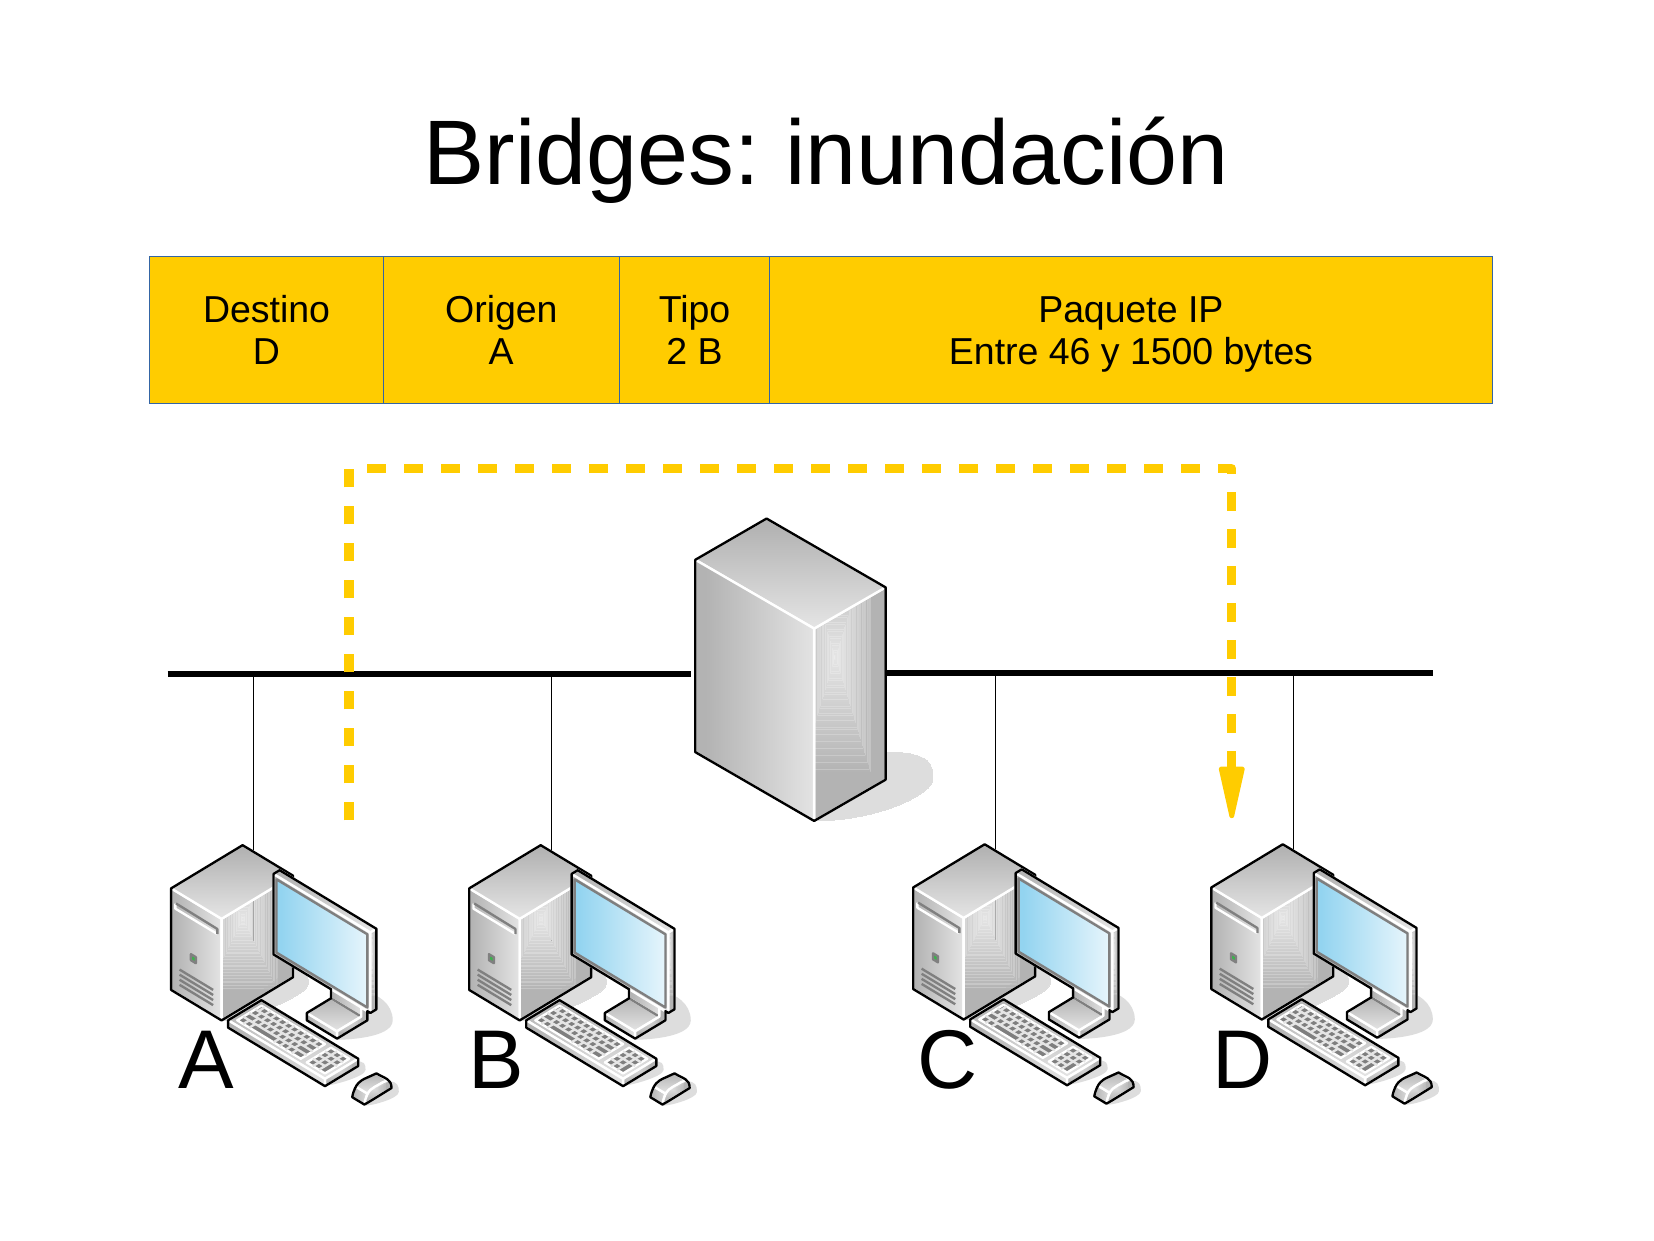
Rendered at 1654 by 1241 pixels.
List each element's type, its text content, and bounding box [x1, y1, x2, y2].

text_box [1097, 1075, 1132, 1101]
text_box [368, 1082, 398, 1105]
text_box [354, 1076, 390, 1102]
text_box [1409, 1081, 1438, 1104]
text_box Origen A [383, 256, 619, 404]
text_box [1381, 997, 1432, 1038]
text_box [1075, 1061, 1107, 1083]
text_box [1395, 1075, 1430, 1101]
text_box [560, 970, 607, 1006]
text_box Paquete IP Entre 46 y 1500 bytes [769, 256, 1493, 404]
text_box [819, 752, 933, 821]
text_box [341, 998, 392, 1039]
text_box [697, 521, 884, 819]
text_box [1213, 847, 1332, 1017]
text_box [1373, 1061, 1405, 1083]
text_box [471, 848, 589, 1018]
text_box [631, 1062, 663, 1084]
text_box [573, 873, 673, 1036]
text_box [1110, 1081, 1140, 1104]
title Bridges: inundación [82, 49, 1571, 257]
text_box [653, 1076, 688, 1102]
text_box [275, 872, 375, 1036]
text_box B [453, 1005, 539, 1114]
text_box [1270, 1002, 1397, 1083]
text_box C [902, 1005, 993, 1114]
text_box [1017, 872, 1117, 1035]
text_box [1004, 969, 1051, 1006]
text_box [333, 1062, 365, 1084]
text_box Tipo 2 B [619, 256, 769, 404]
text_box [1083, 997, 1134, 1038]
text_box [173, 847, 291, 1005]
text_box D [1197, 1005, 1288, 1114]
text_box [639, 998, 690, 1039]
text_box [250, 1002, 357, 1084]
text_box [528, 1002, 655, 1084]
text_box [261, 970, 309, 1006]
text_box A [164, 1005, 250, 1114]
text_box Destino D [149, 256, 383, 404]
text_box [915, 847, 1033, 1017]
text_box [666, 1082, 696, 1105]
text_box [1315, 872, 1415, 1035]
text_box [1302, 969, 1349, 1006]
text_box [972, 1001, 1099, 1083]
